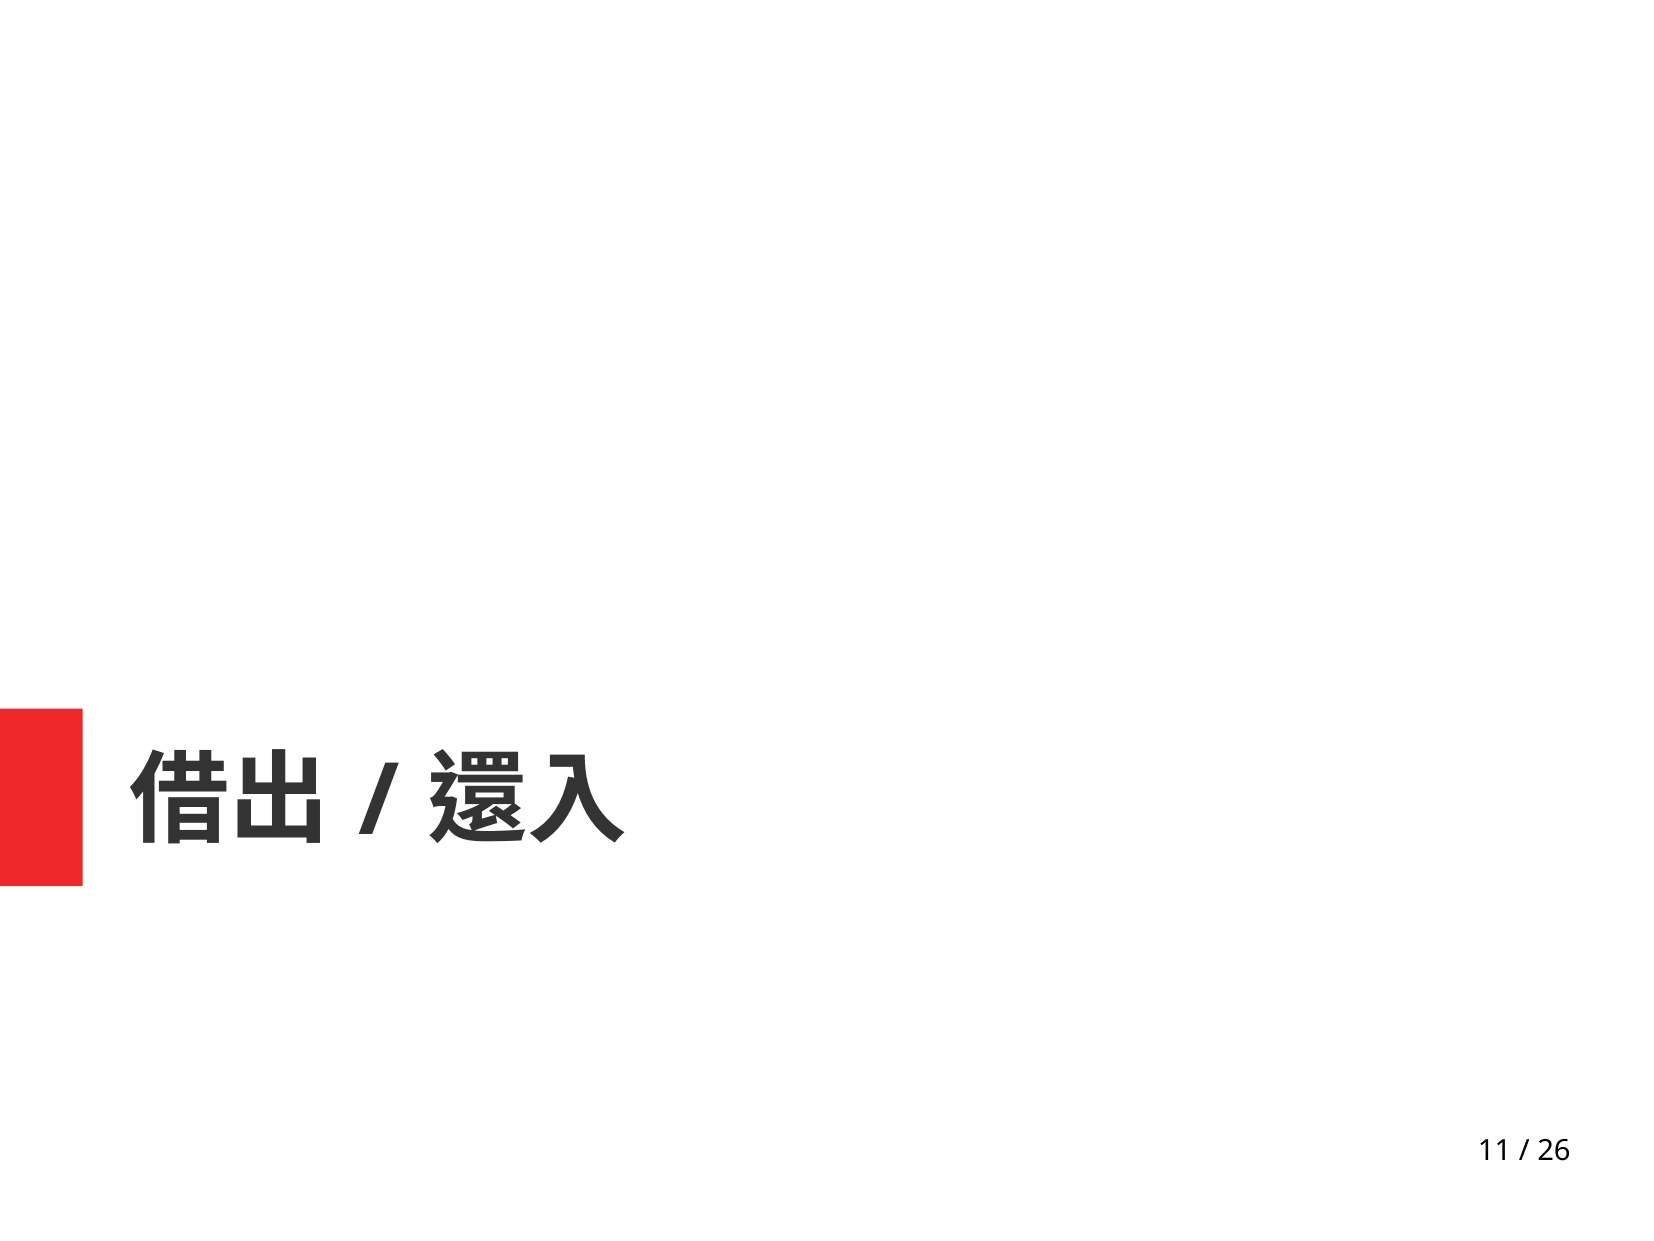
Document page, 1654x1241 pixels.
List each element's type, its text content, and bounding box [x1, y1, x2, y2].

title 借出/還入 [129, 673, 1536, 910]
